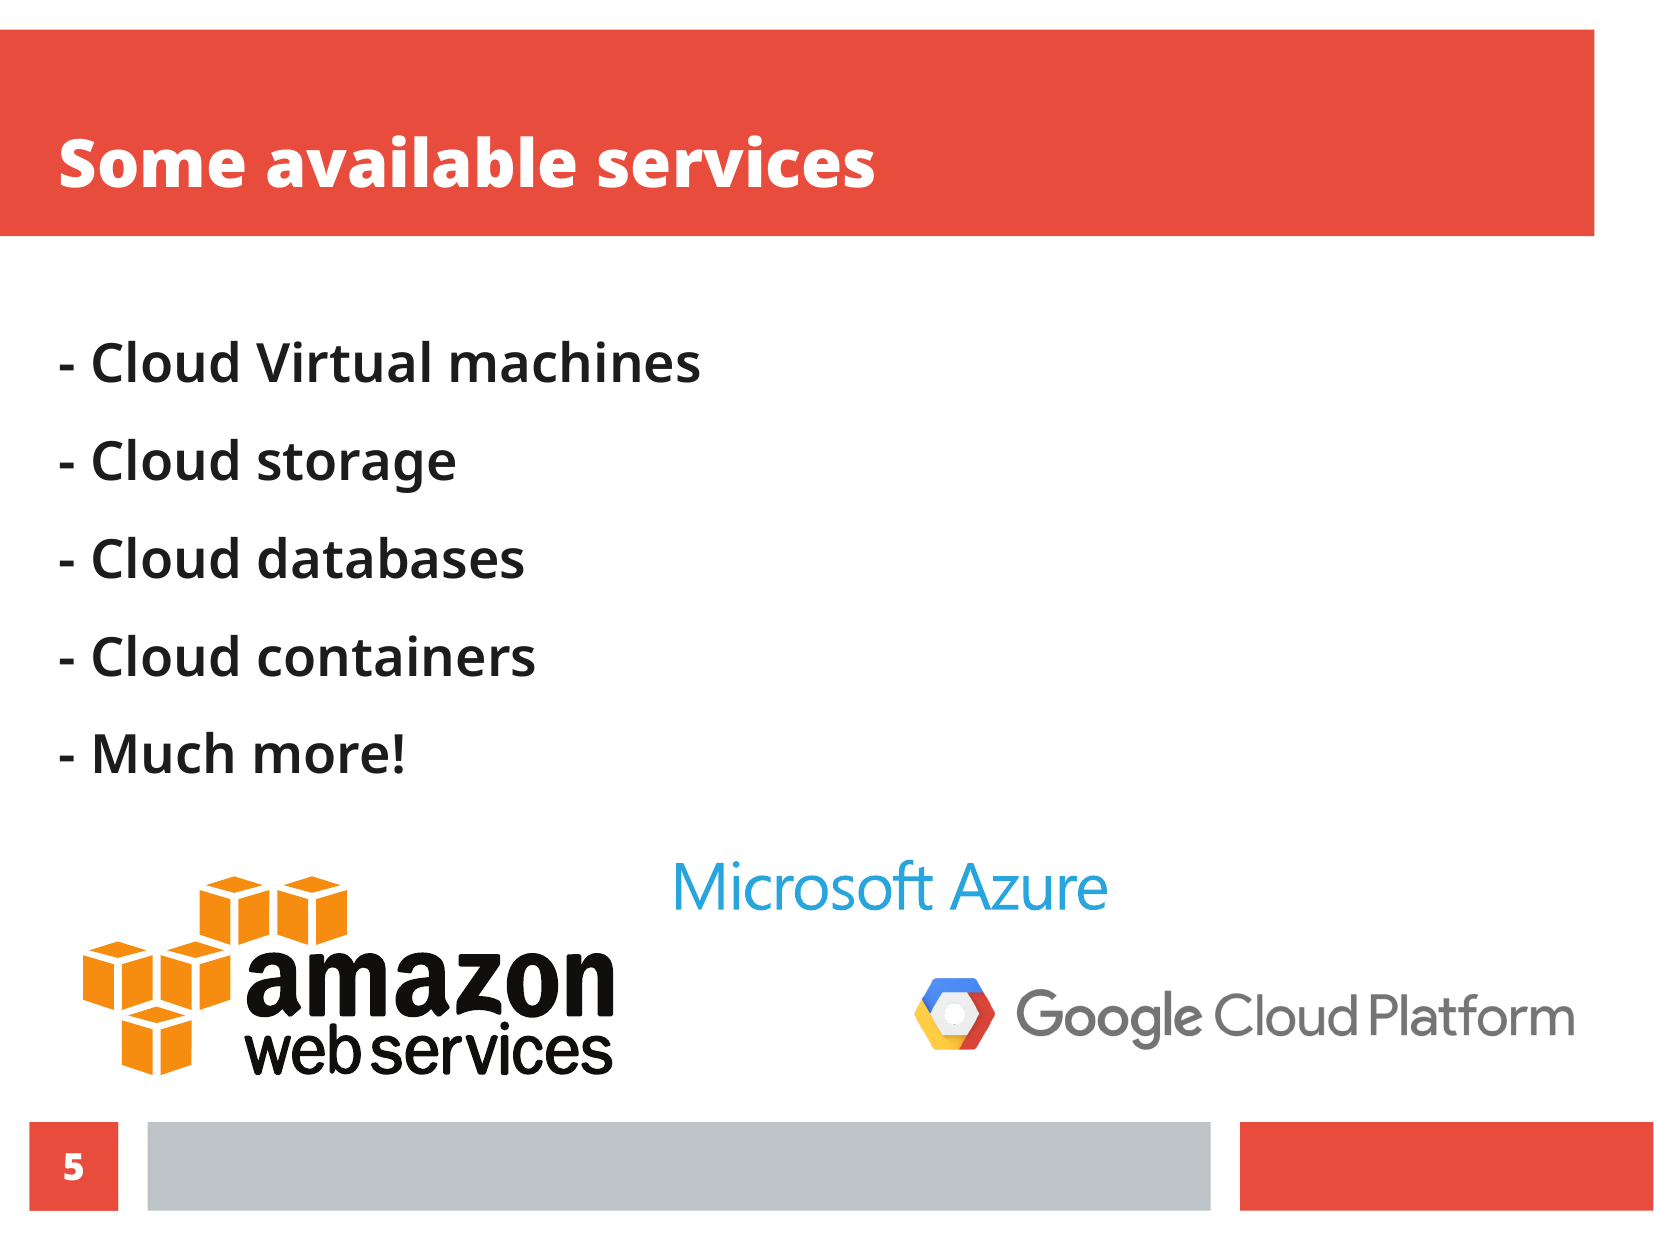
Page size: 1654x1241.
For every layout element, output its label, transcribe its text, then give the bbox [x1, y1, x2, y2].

title Some available services [59, 59, 1595, 207]
list - Cloud Virtual machines - Cloud storage - Cloud databases - Cloud containers - Much more! [59, 324, 1565, 1093]
picture [82, 875, 614, 1076]
picture [674, 858, 1631, 1114]
